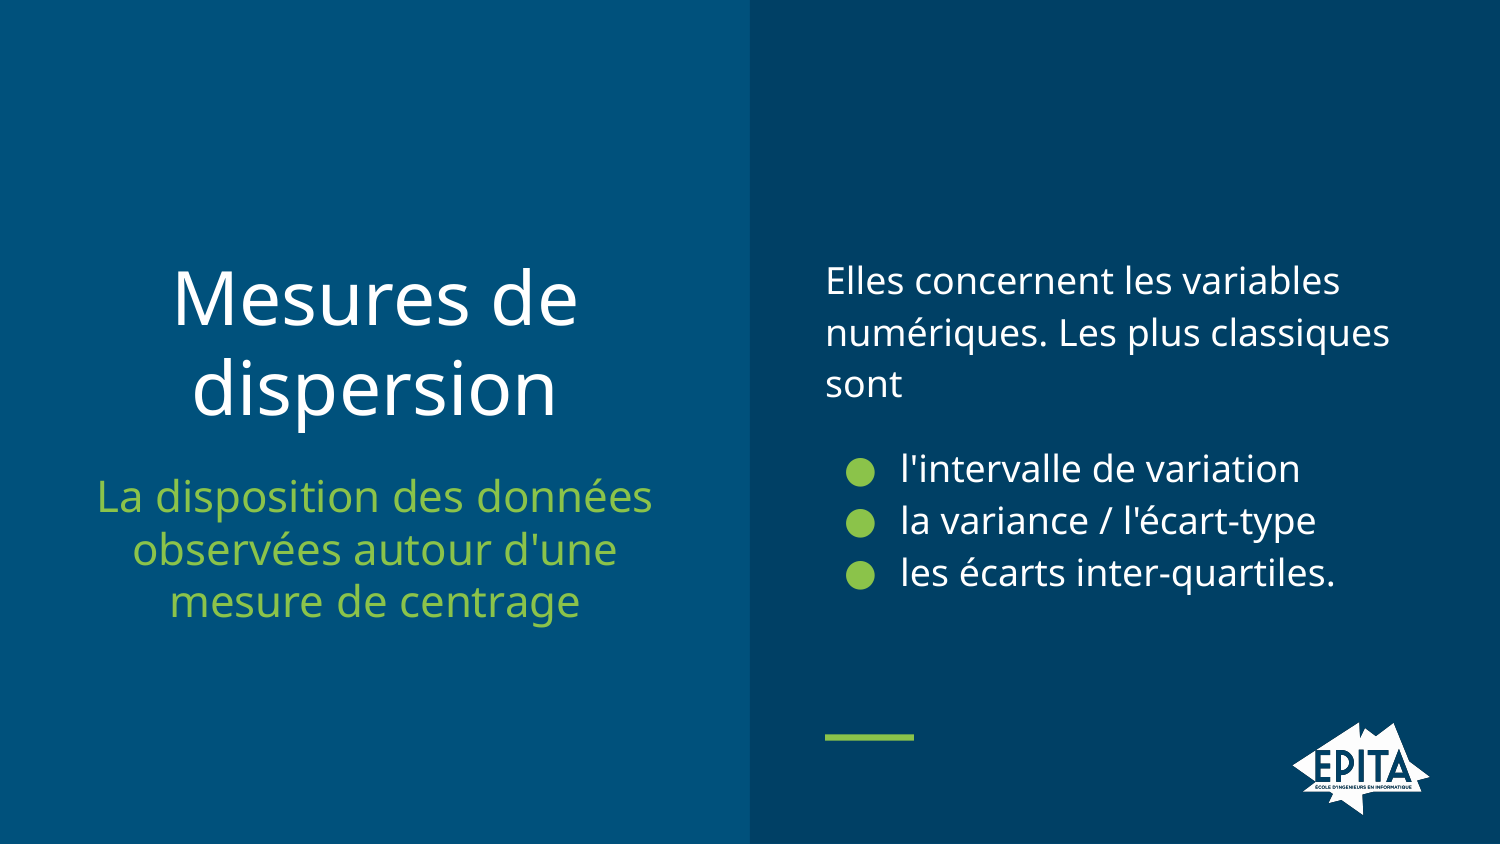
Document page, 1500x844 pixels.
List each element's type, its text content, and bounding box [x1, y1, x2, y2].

title Mesures de dispersion [43, 198, 708, 446]
subtitle La disposition des données observées autour d'une mesure de centrage [43, 454, 708, 675]
list Elles concernent les variables numériques. Les plus classiques sont l'intervalle de variation la variance / l'écart-type les écarts inter-quartiles. [810, 118, 1440, 725]
picture [1292, 718, 1437, 822]
